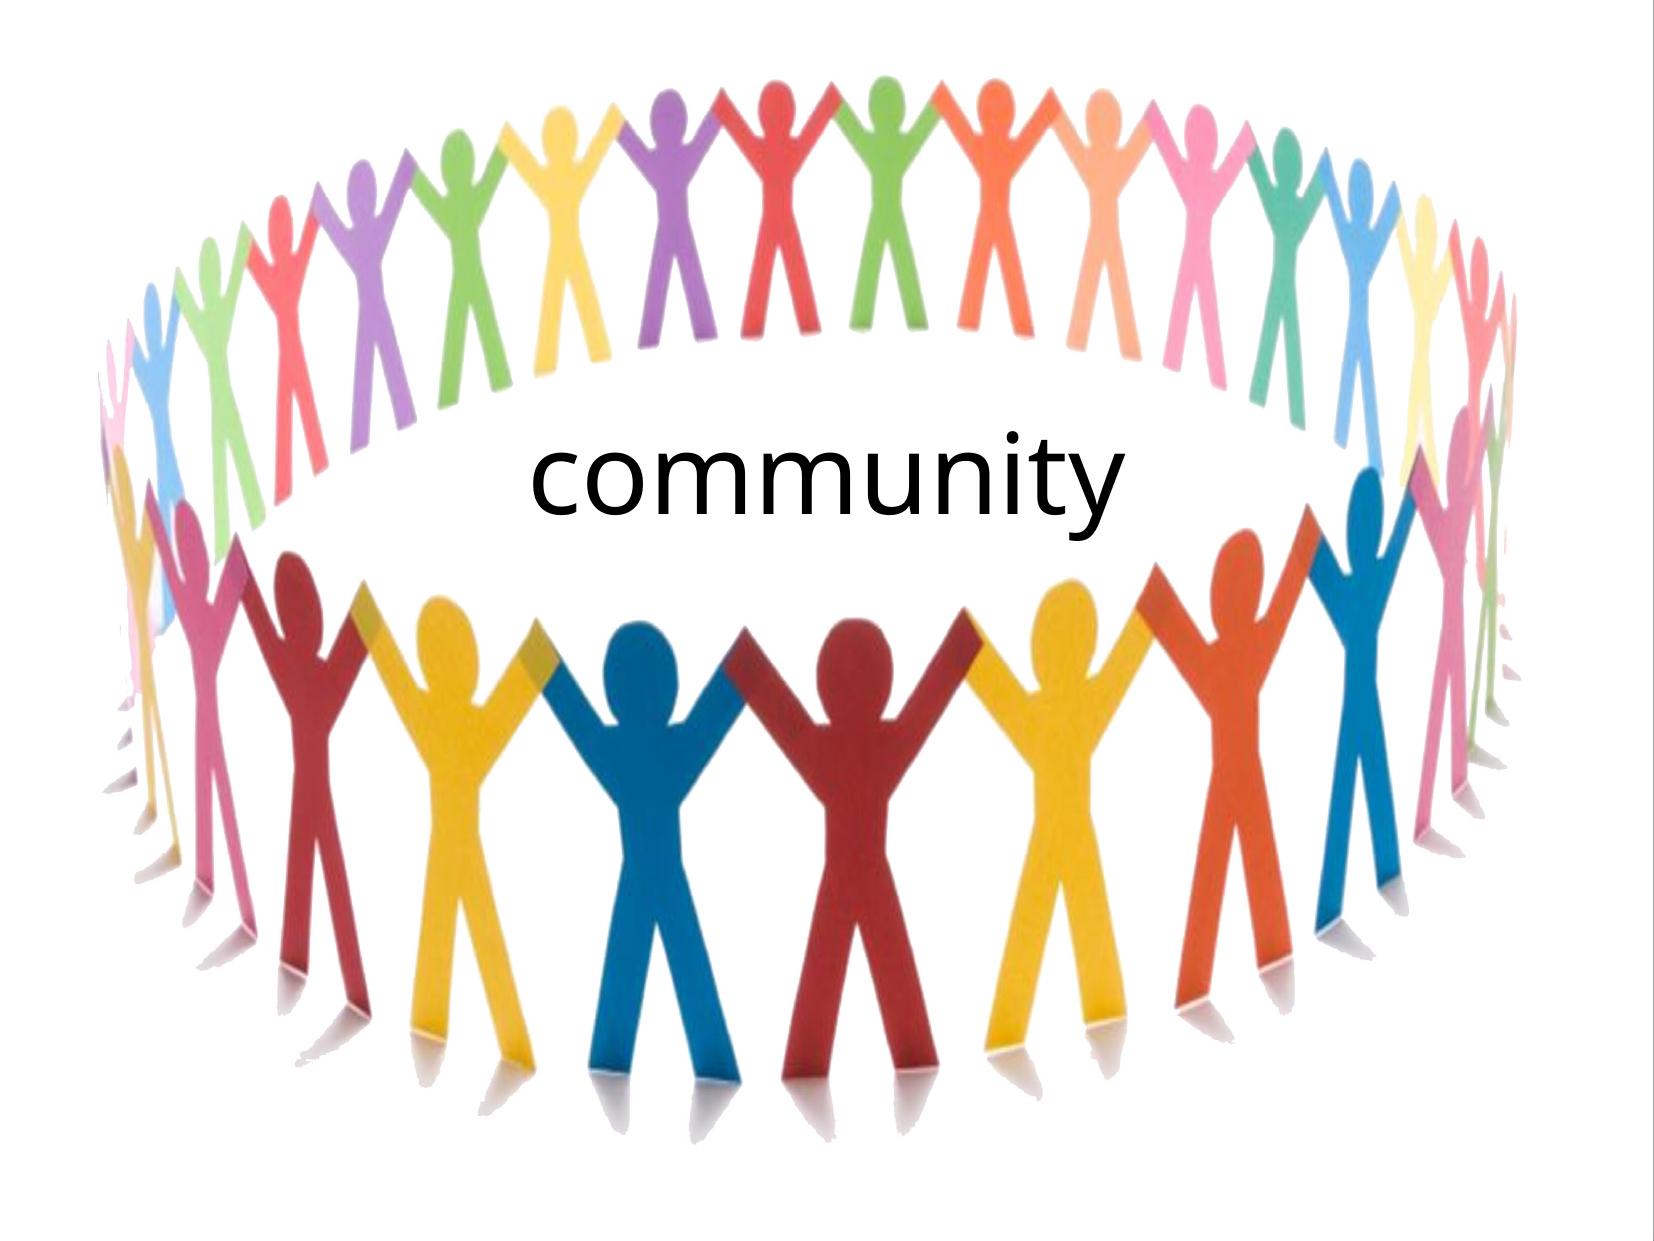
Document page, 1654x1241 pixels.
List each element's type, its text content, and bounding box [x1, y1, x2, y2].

picture [0, 0, 1654, 1241]
subtitle community [510, 405, 1144, 537]
